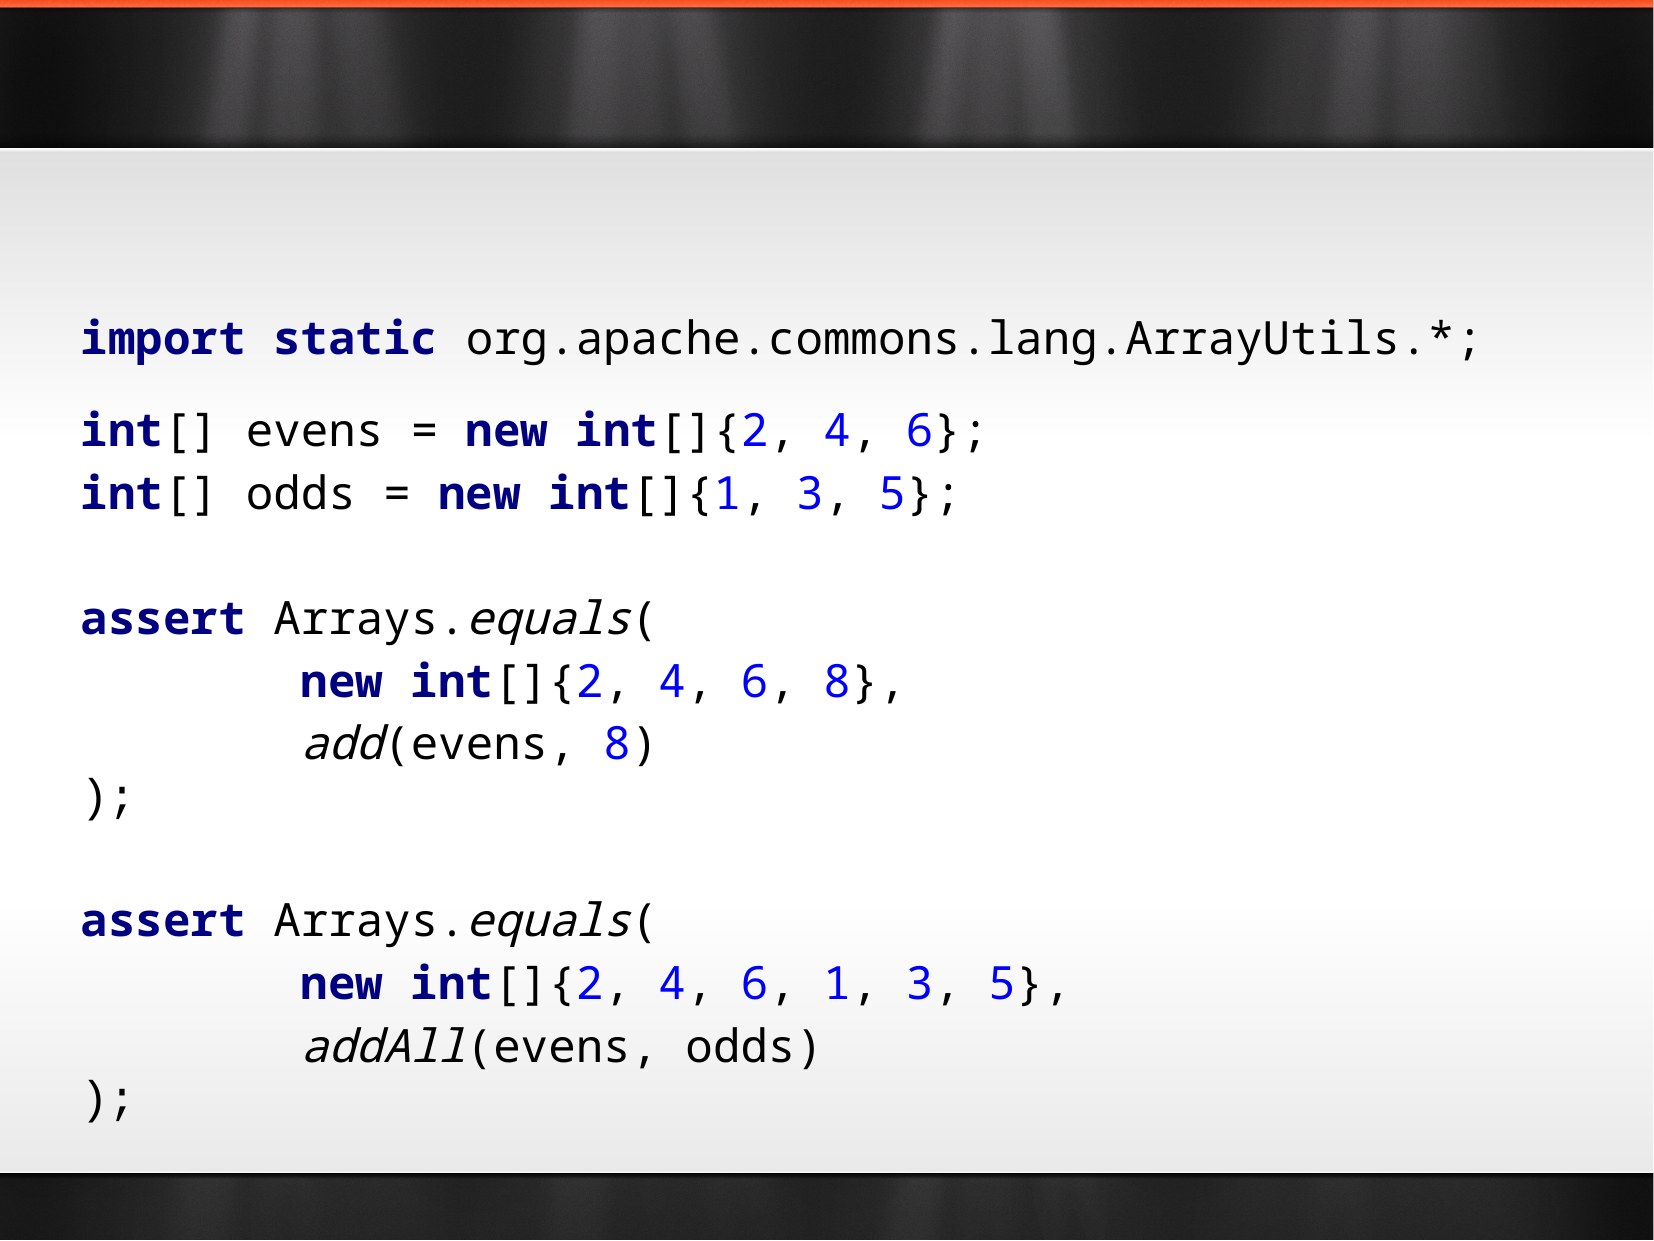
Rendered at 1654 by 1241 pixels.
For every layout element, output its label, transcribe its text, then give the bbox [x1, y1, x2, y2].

picture [0, 0, 1654, 1240]
subtitle import static org.apache.commons.lang.ArrayUtils.*; int[] evens = new int[]{2, 4, 6}; int[] odds = new int[]{1, 3, 5}; assert Arrays.equals( new int[]{2, 4, 6, 8}, add(evens, 8) ); assert Arrays.equals( new int[]{2, 4, 6, 1, 3, 5}, addAll(evens, odds) ); [80, 305, 1654, 1125]
